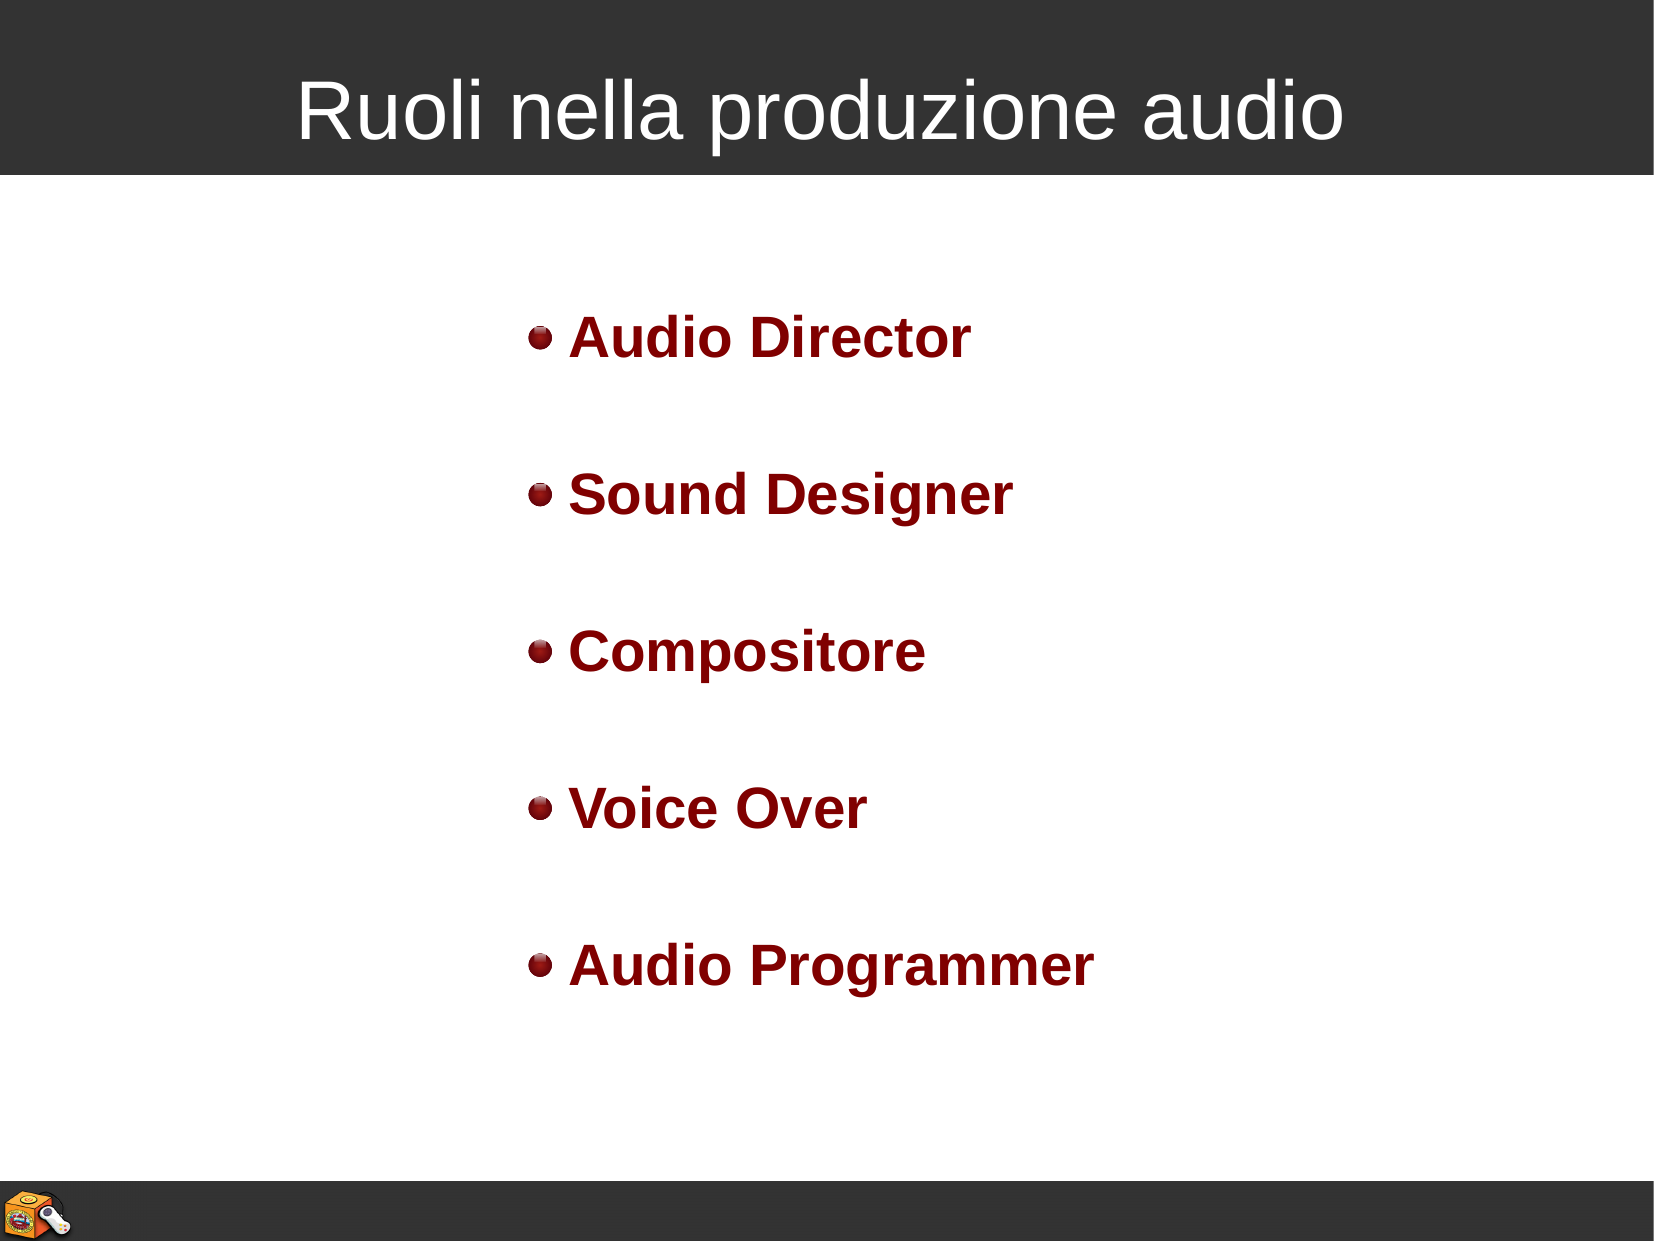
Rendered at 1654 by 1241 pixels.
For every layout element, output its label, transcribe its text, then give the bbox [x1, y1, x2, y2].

picture [0, 0, 1654, 175]
subtitle Audio Director Sound Designer Compositore Voice Over Audio Programmer [528, 218, 1126, 1085]
title Ruoli nella produzione audio [76, 14, 1565, 207]
picture [0, 1181, 1654, 1241]
